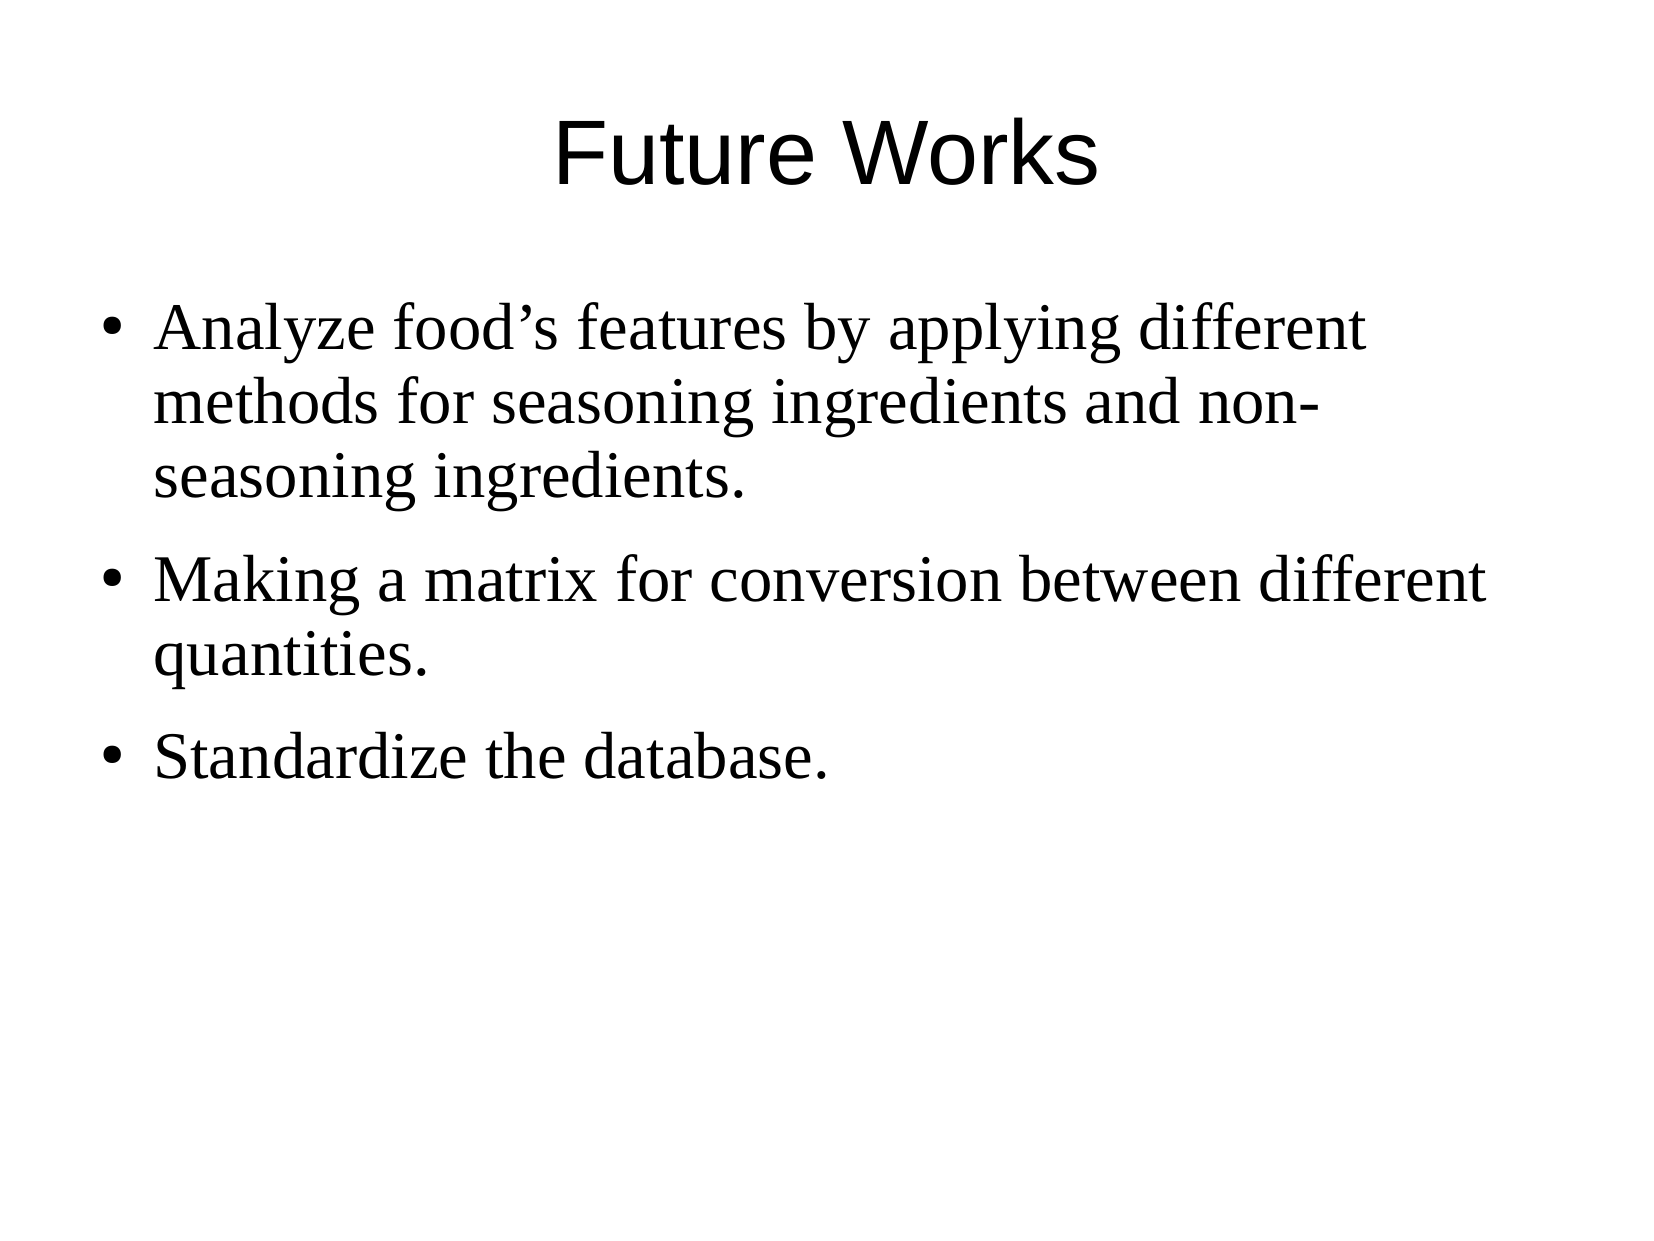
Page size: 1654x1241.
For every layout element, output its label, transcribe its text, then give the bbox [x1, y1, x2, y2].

list Analyze food’s features by applying different methods for seasoning ingredients and non-seasoning ingredients. Making a matrix for conversion between different quantities. Standardize the database. [82, 290, 1538, 1010]
title Future Works [82, 49, 1571, 257]
